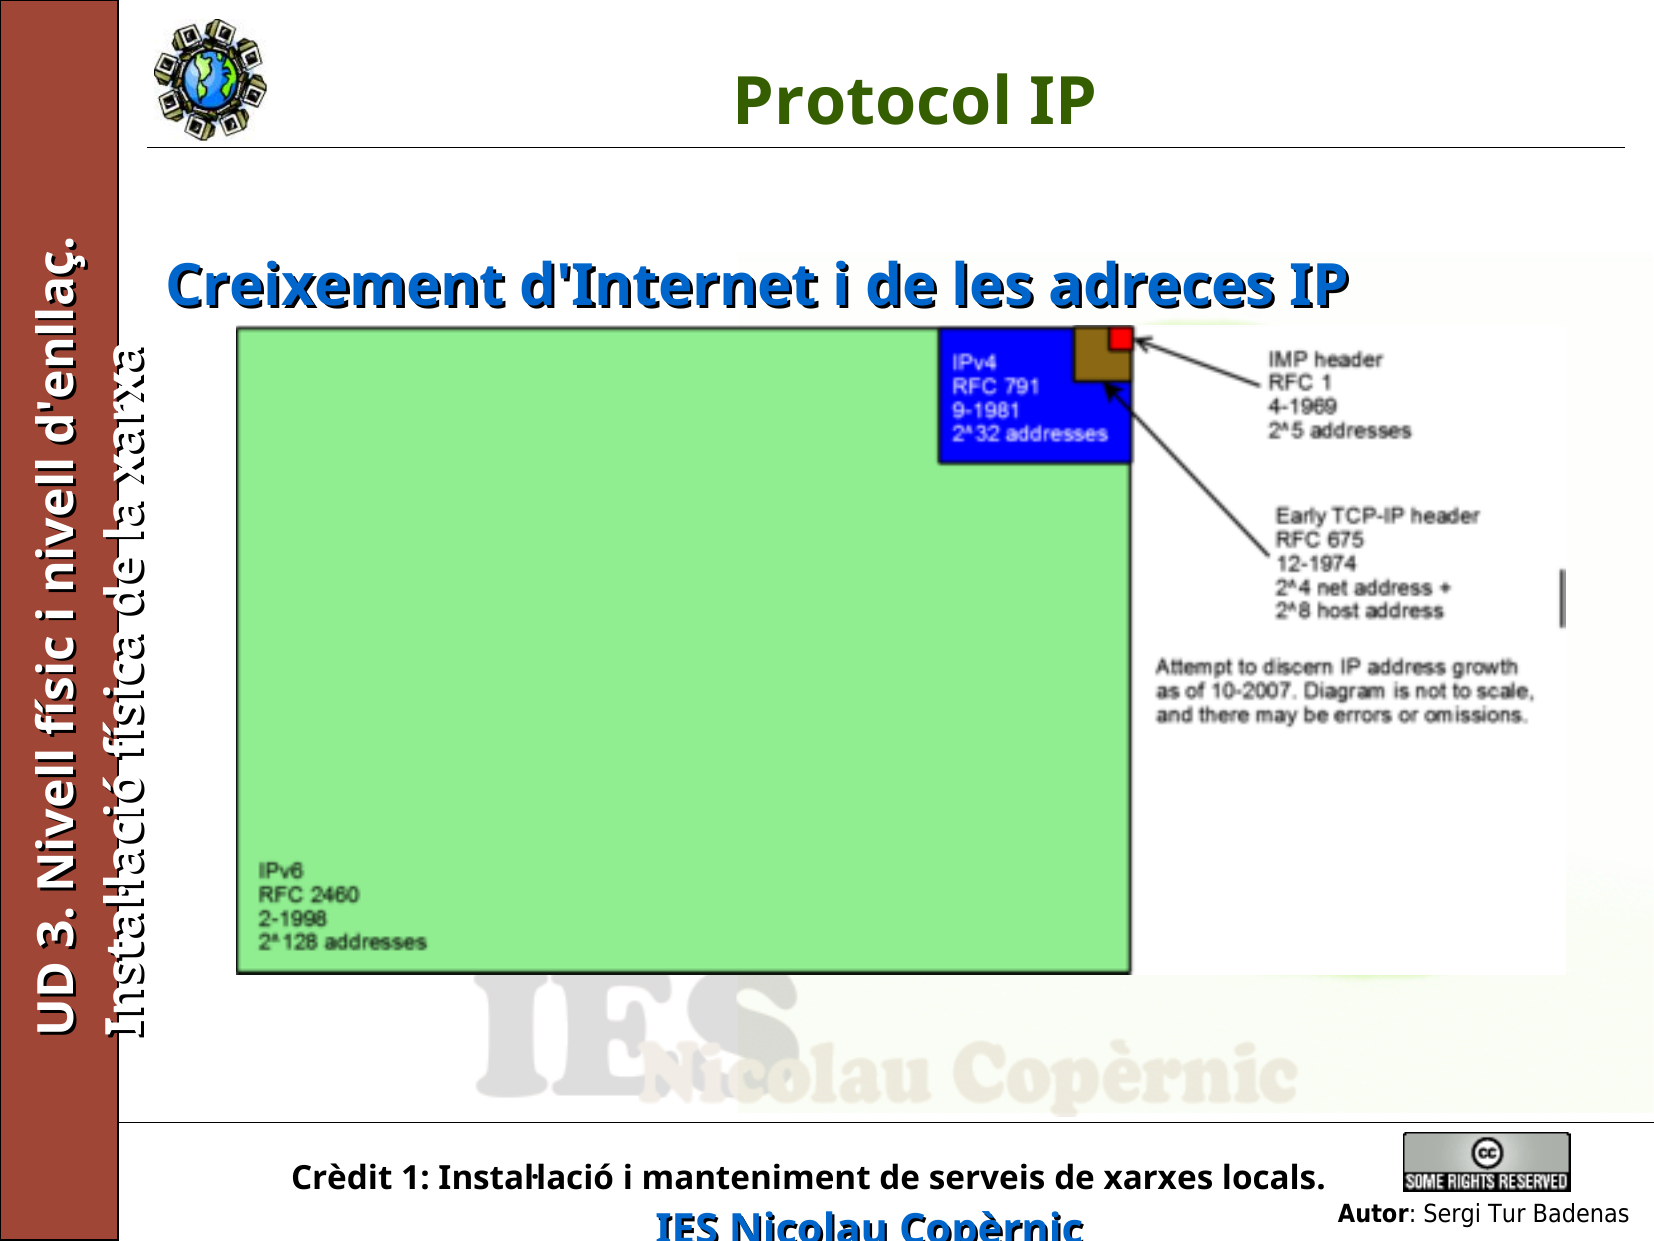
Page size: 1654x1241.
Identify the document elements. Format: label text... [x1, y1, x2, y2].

list Creixement d'Internet i de les adreces IP [147, 242, 1636, 1078]
title Protocol IP [171, 49, 1654, 148]
picture [154, 19, 268, 142]
picture [1403, 1132, 1571, 1192]
picture [466, 252, 1654, 1117]
